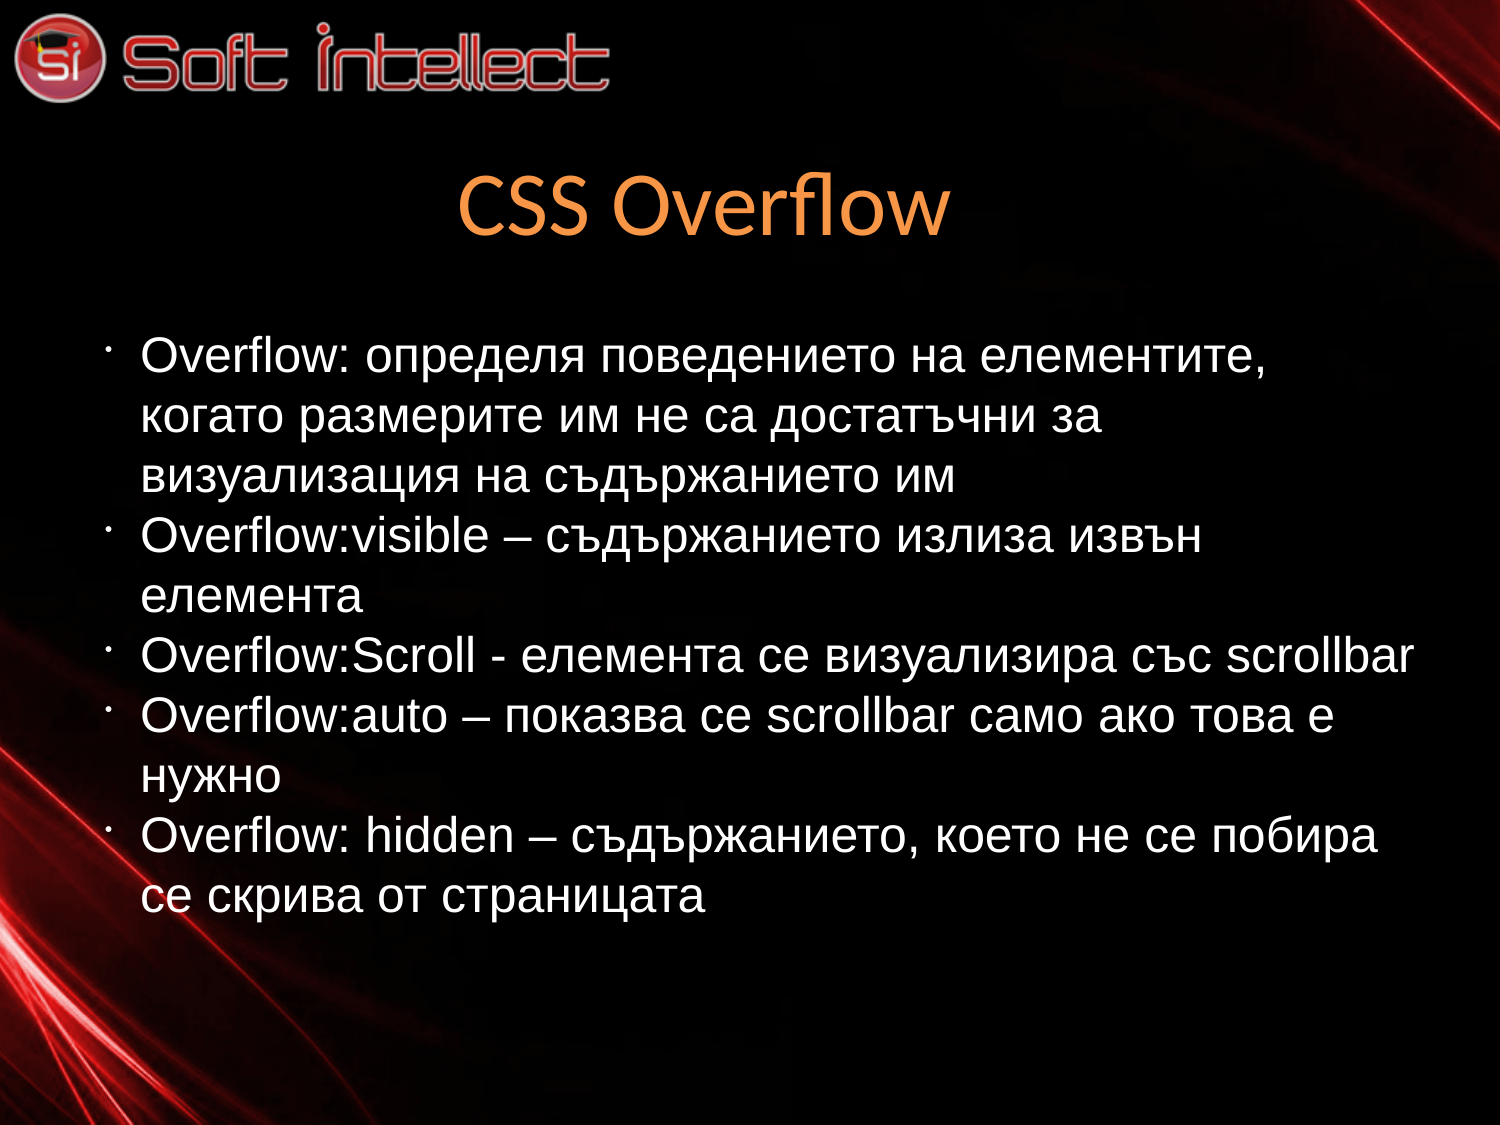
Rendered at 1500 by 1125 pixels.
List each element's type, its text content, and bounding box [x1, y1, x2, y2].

text_box Overflow: определя поведението на елементите, когато размерите им не са достатъчни за визуализация на съдържанието им Overflow:visible – съдържанието излиза извън елемента Overflow:Scroll - елемента се визуализира със scrollbar Overflow:auto – показва се scrollbar само ако това е нужно Overflow: hidden – съдържанието, което не се побира се скрива от страницата [90, 314, 1441, 646]
text_box CSS Overflow [29, 104, 1380, 293]
picture [0, 0, 1500, 1125]
